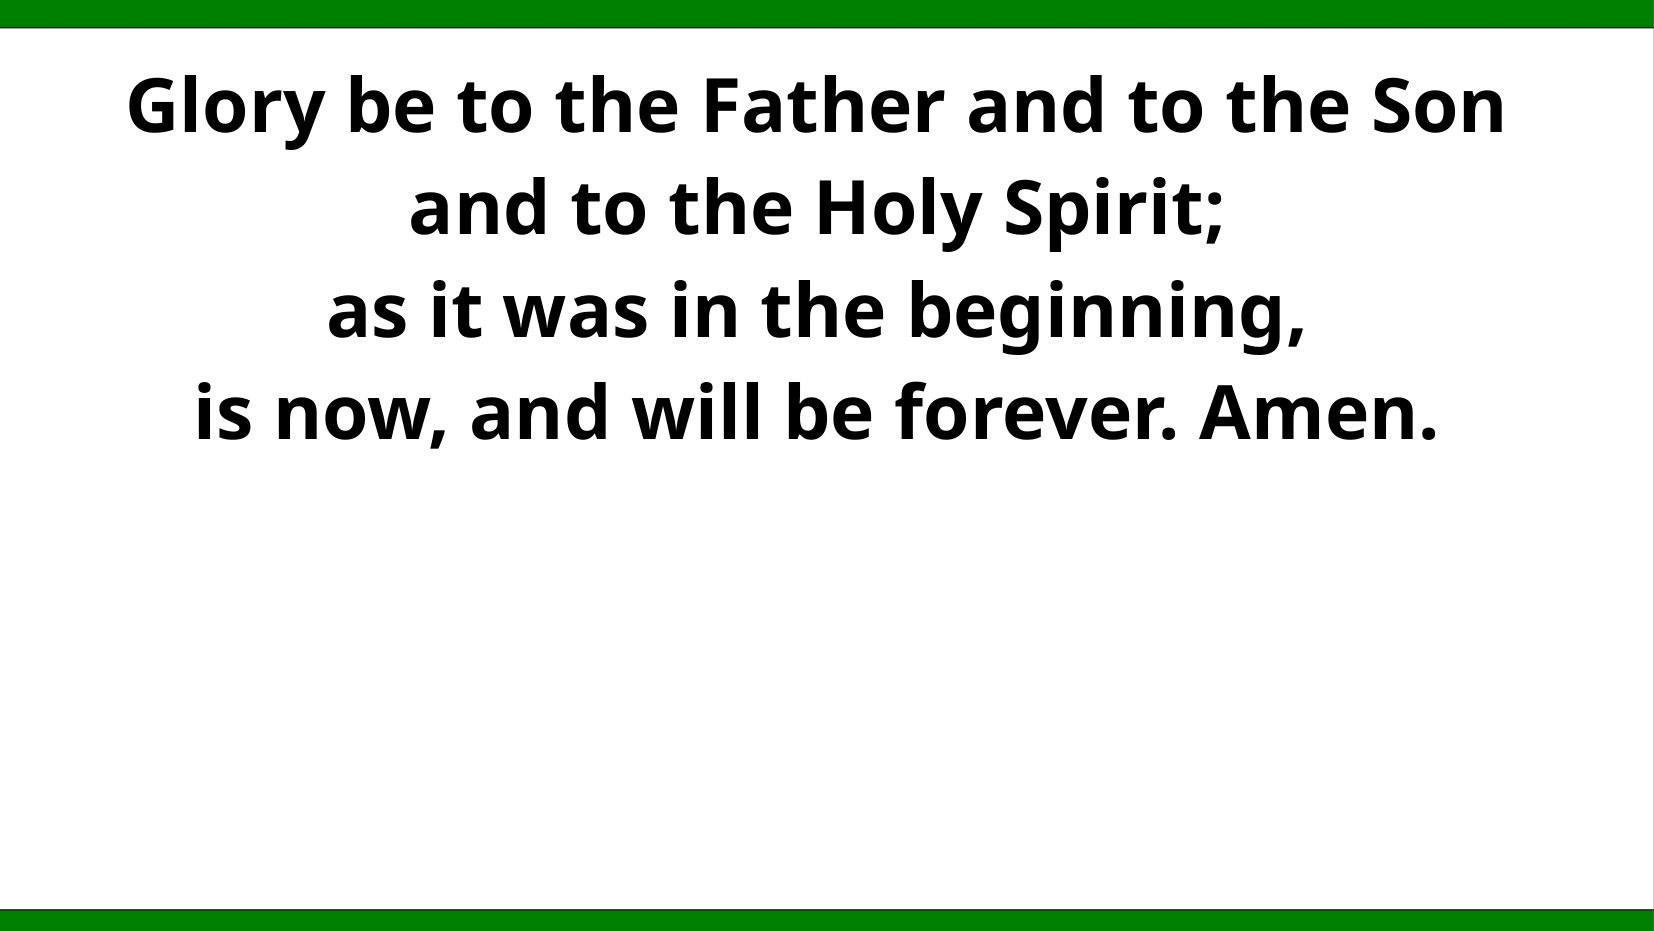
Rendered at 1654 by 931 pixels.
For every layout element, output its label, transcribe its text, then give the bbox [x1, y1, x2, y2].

picture [0, 0, 1654, 931]
text_box Glory be to the Father and to the Son and to the Holy Spirit; as it was in the beginning, is now, and will be forever. Amen. [90, 45, 1546, 460]
